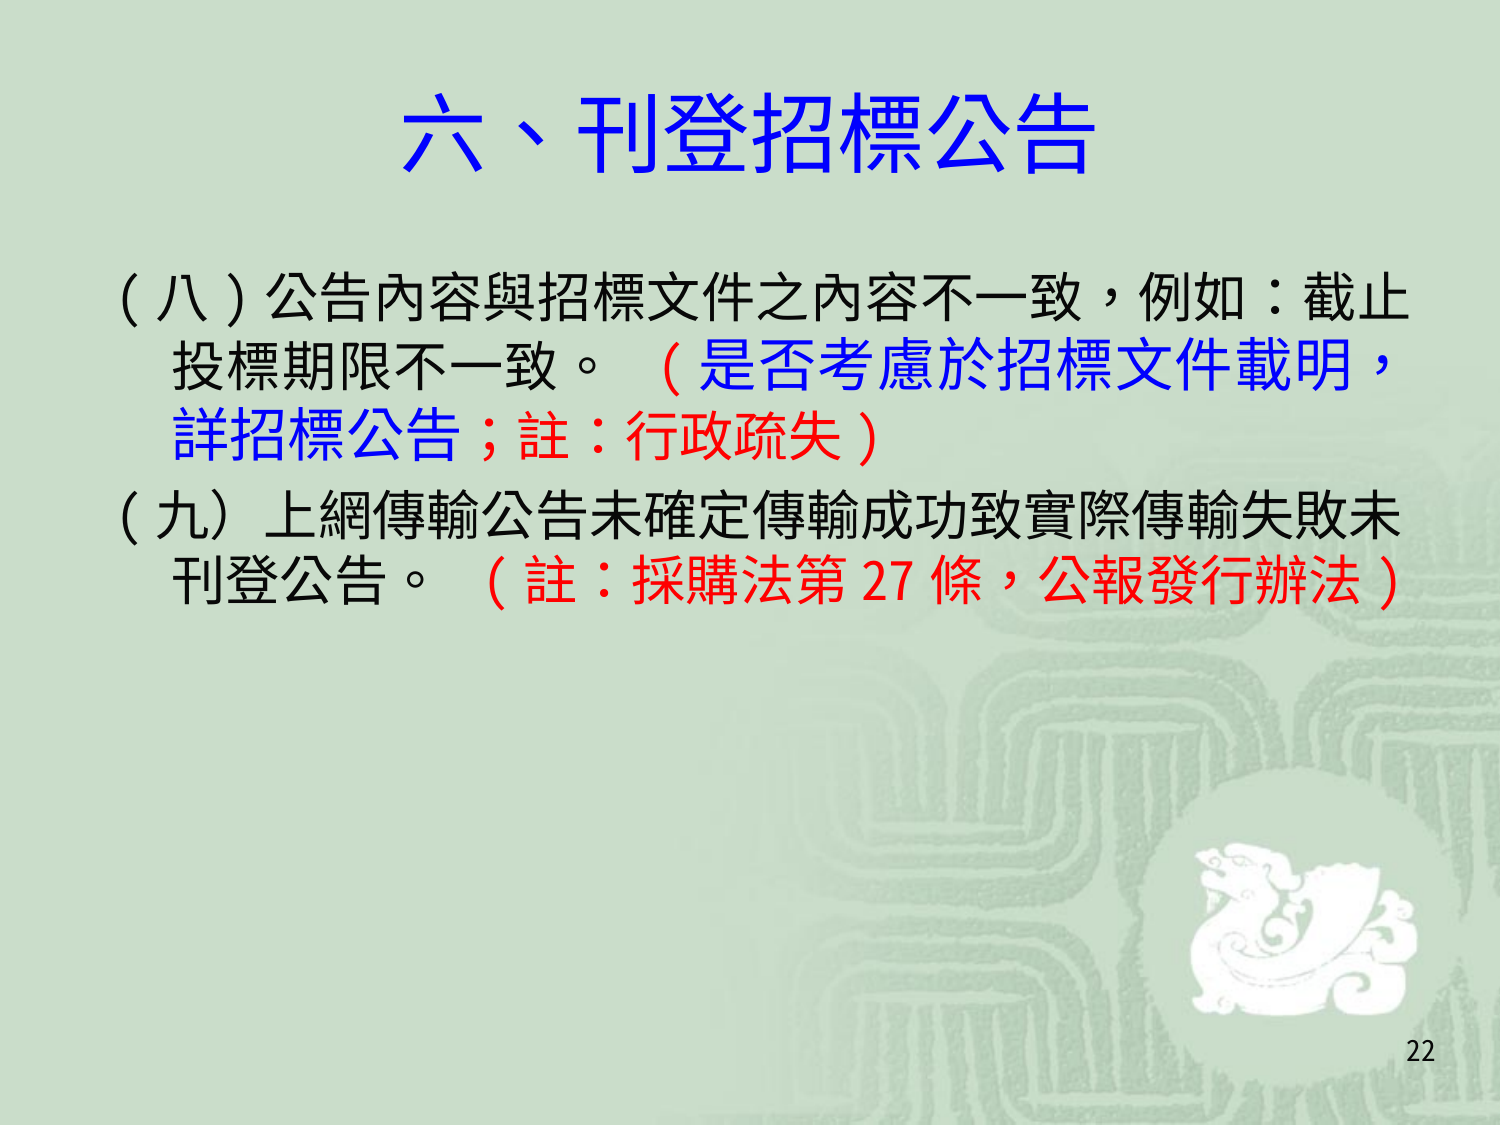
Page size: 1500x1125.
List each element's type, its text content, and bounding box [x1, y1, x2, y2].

picture [0, 0, 1500, 1125]
list (八)公告內容與招標文件之內容不一致，例如：截止投標期限不一致。 (是否考慮於招標文件載明，詳招標公告；註：行政疏失) (九）上網傳輸公告未確定傳輸成功致實際傳輸失敗未刊登公告。 (註：採購法第27條，公報發行辦法) [100, 255, 1427, 994]
title 六、刊登招標公告 [49, 37, 1451, 225]
text_box <編號> [1074, 1024, 1451, 1103]
